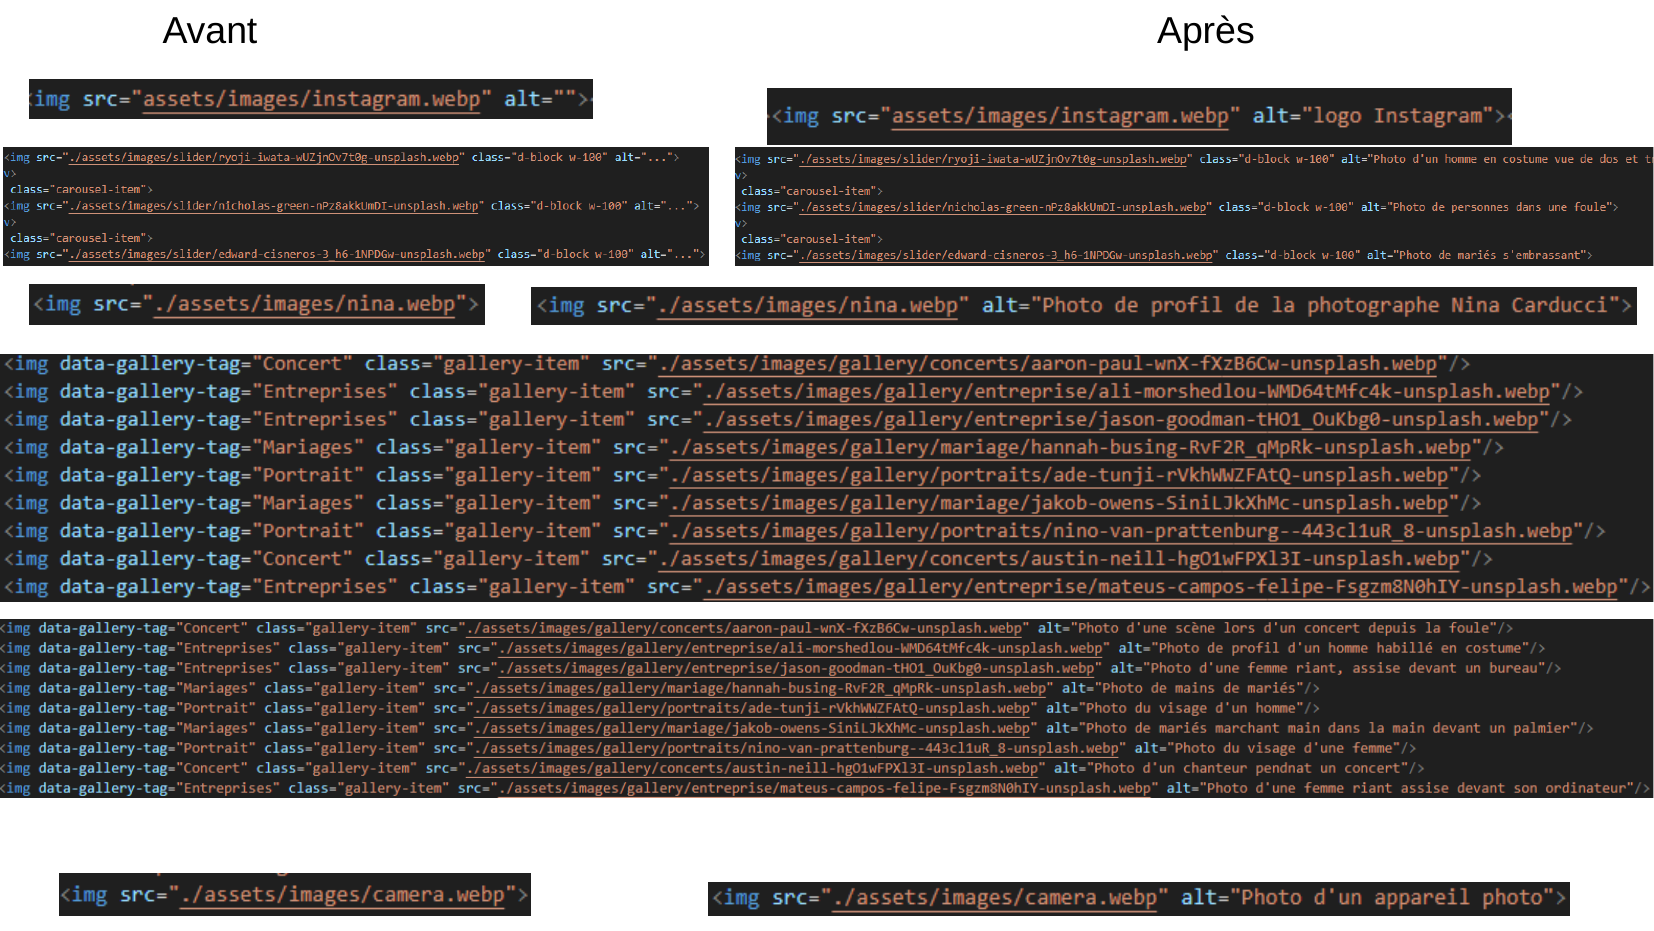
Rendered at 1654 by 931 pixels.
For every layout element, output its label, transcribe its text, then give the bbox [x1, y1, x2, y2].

picture [531, 287, 1637, 325]
picture [3, 147, 709, 266]
picture [29, 79, 593, 119]
picture [0, 354, 1654, 602]
picture [0, 619, 1654, 798]
picture [59, 873, 531, 916]
picture [767, 88, 1512, 145]
text_box Après [1142, 2, 1270, 60]
picture [735, 147, 1654, 266]
picture [29, 284, 485, 325]
text_box Avant [147, 2, 273, 60]
picture [708, 882, 1570, 916]
